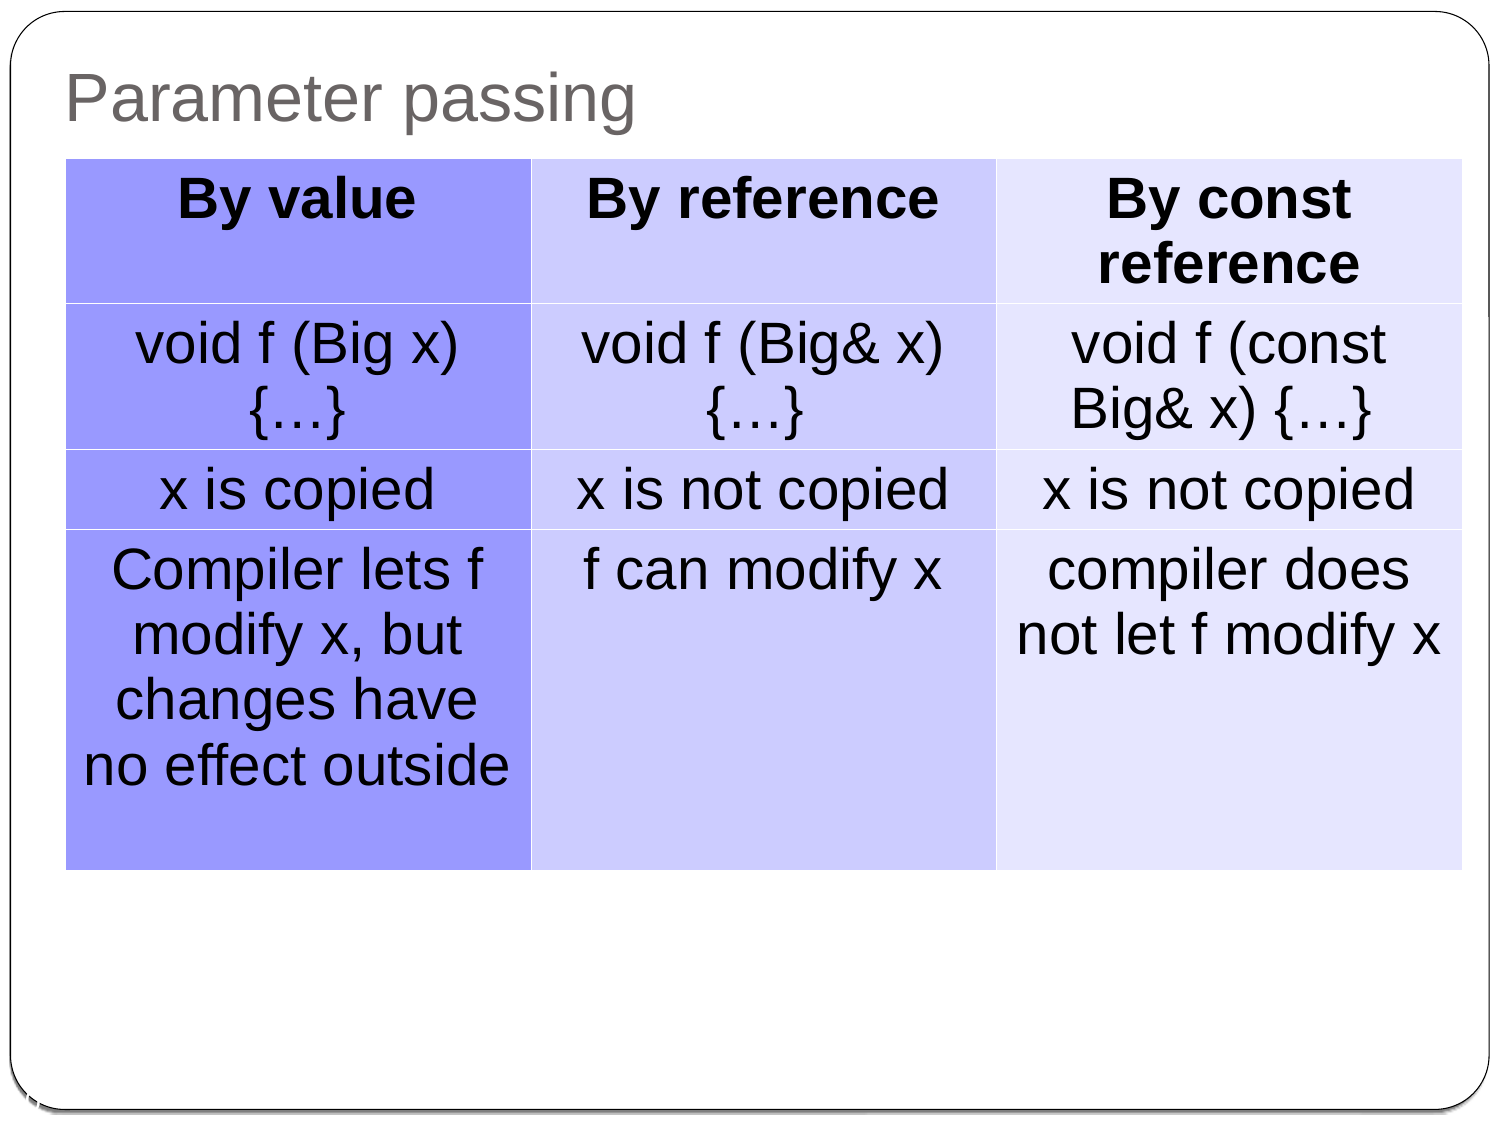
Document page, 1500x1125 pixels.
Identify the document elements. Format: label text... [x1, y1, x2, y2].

table_header By reference [532, 159, 996, 303]
table_cell void f (const Big& x) {…} [997, 304, 1462, 449]
table_cell x is not copied [997, 450, 1462, 529]
table_cell void f (Big x) {…} [66, 304, 531, 449]
table_header By const reference [997, 159, 1462, 303]
table_cell Compiler lets f modify x, but changes have no effect outside [66, 530, 531, 870]
table_cell x is not copied [532, 450, 996, 529]
table_cell void f (Big& x) {…} [532, 304, 996, 449]
title Parameter passing [50, 45, 1450, 150]
table_header By value [66, 159, 531, 303]
table_cell f can modify x [532, 530, 996, 870]
table_cell x is copied [66, 450, 531, 529]
table_cell compiler does not let f modify x [997, 530, 1462, 870]
slide_number <number> [0, 1074, 50, 1125]
